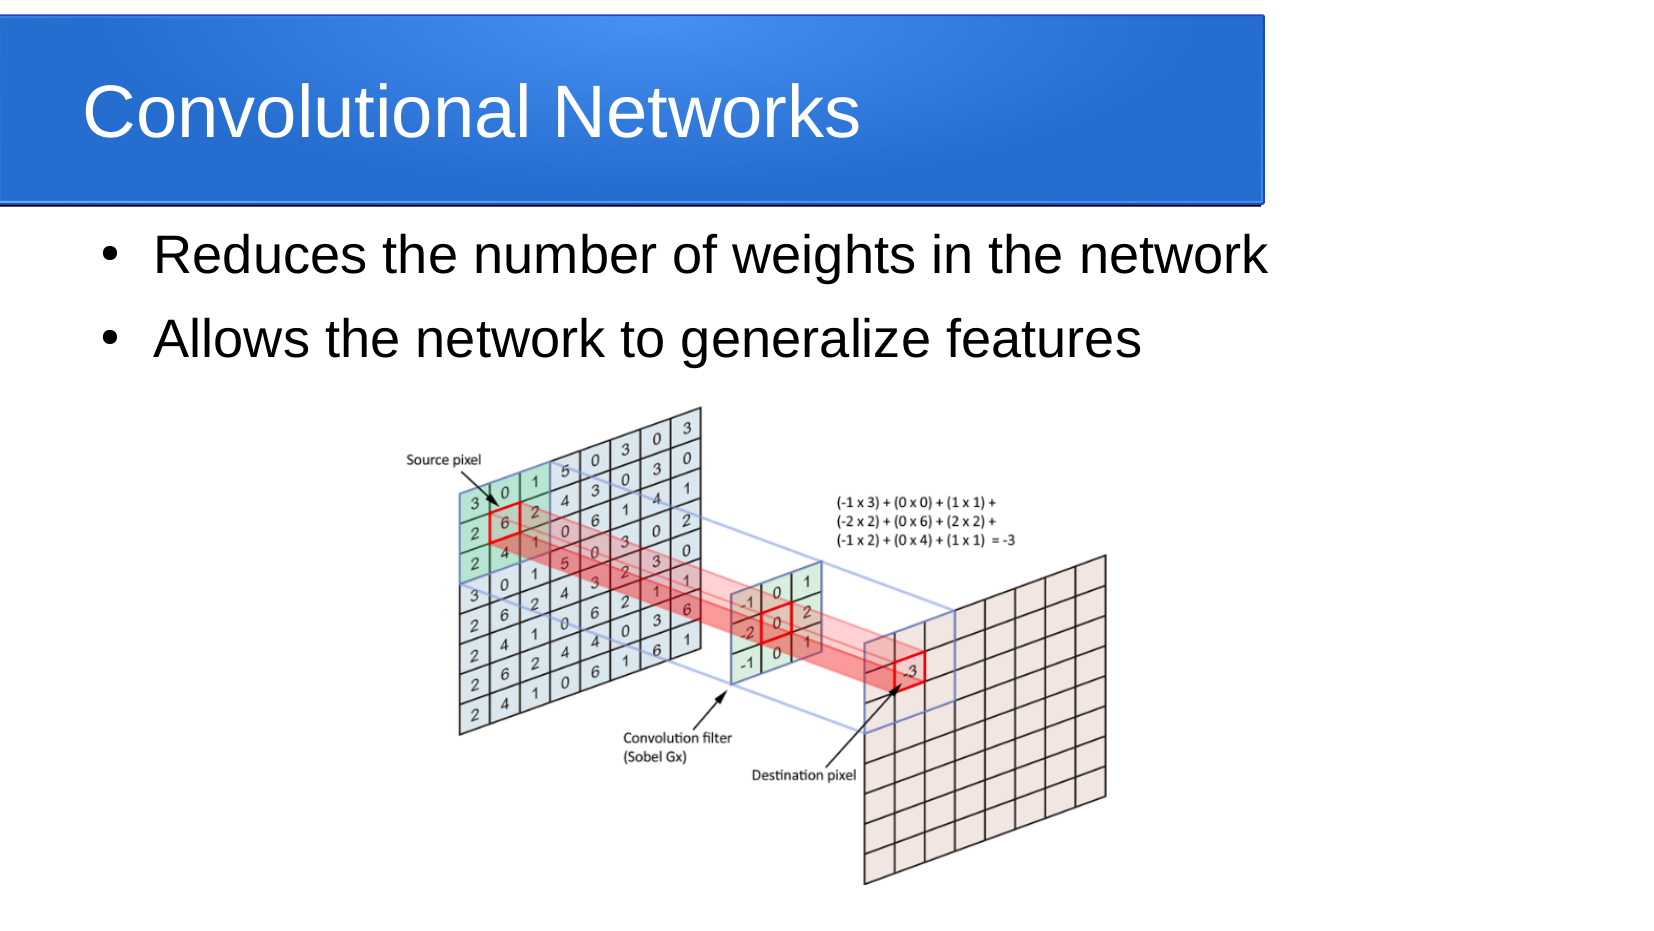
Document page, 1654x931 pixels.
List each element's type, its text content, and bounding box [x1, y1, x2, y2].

picture [399, 400, 1111, 886]
title Convolutional Networks [82, 35, 1235, 189]
list Reduces the number of weights in the network Allows the network to generalize features [82, 224, 1571, 764]
